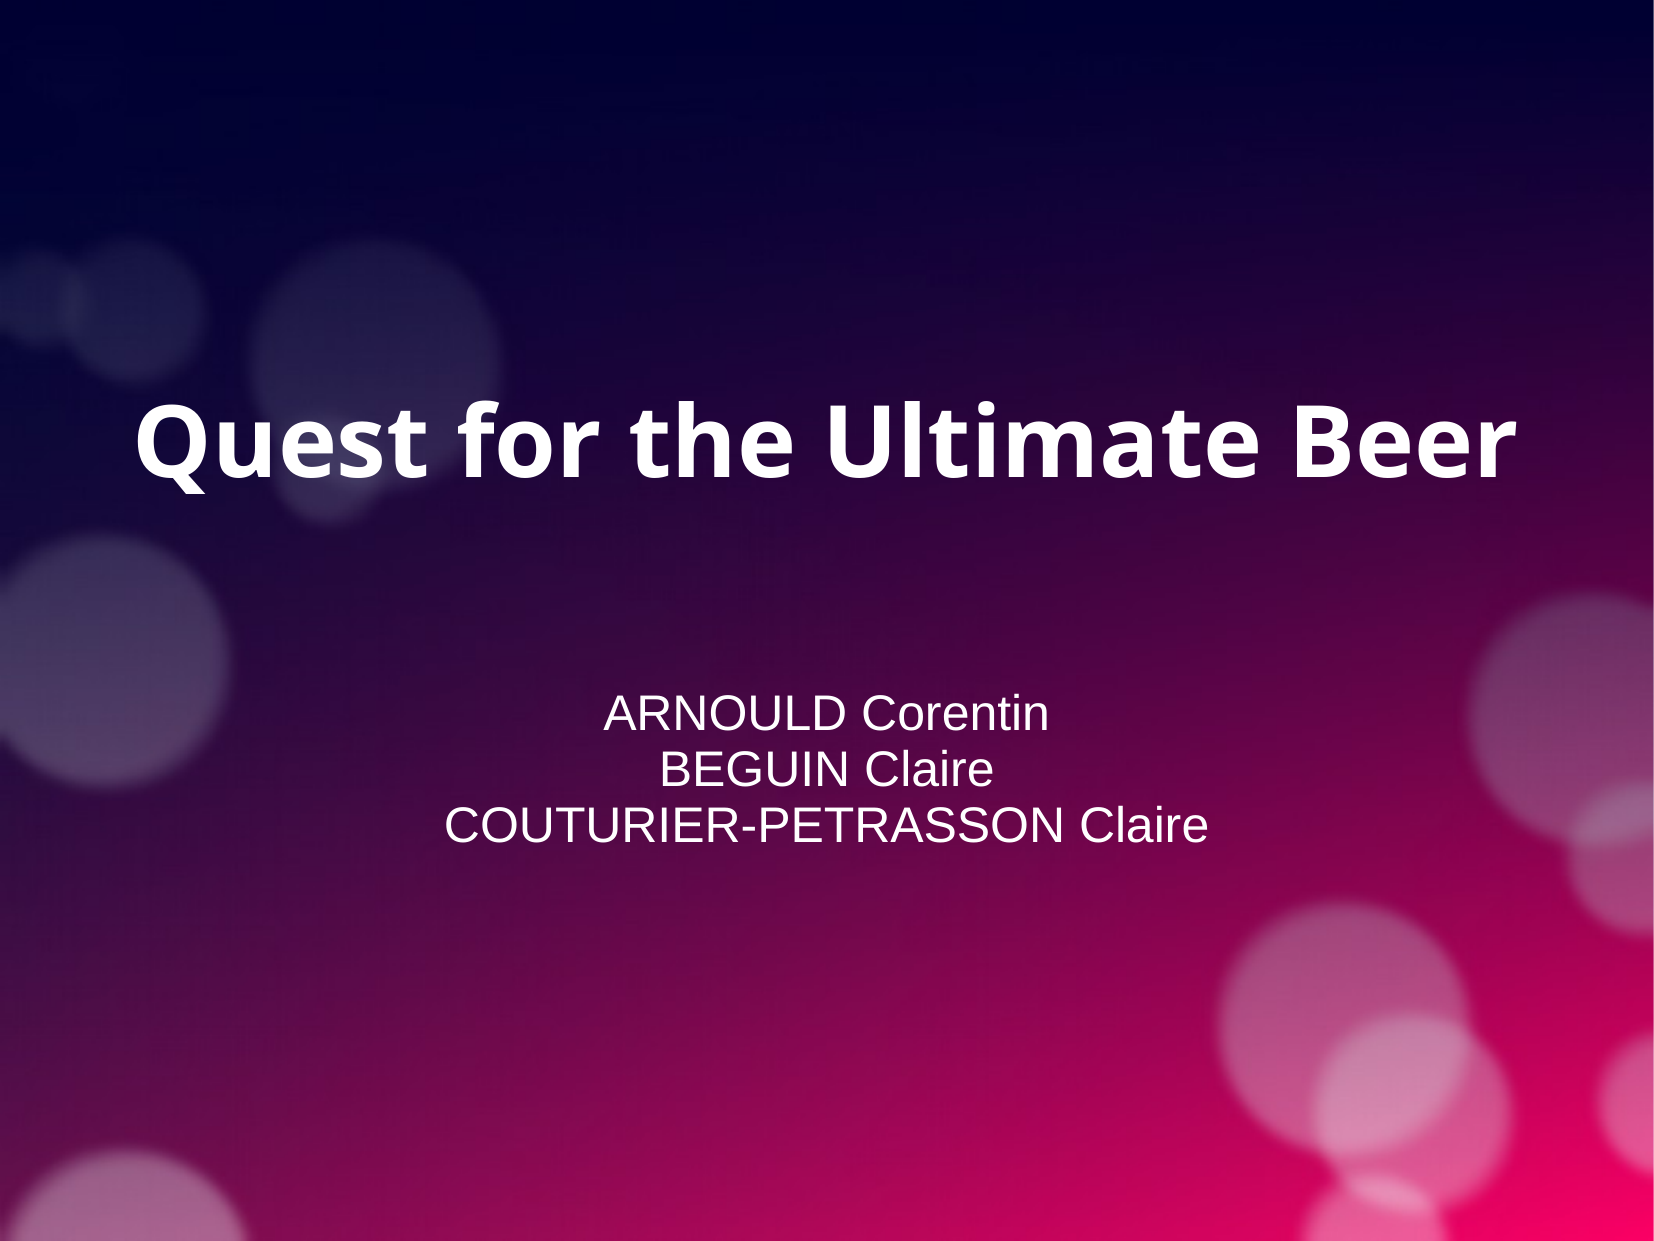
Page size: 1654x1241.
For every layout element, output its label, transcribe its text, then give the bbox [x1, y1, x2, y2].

text_box ARNOULD Corentin BEGUIN Claire COUTURIER-PETRASSON Claire [424, 678, 1229, 868]
picture [0, 0, 1654, 1241]
title Quest for the Ultimate Beer [123, 253, 1531, 621]
